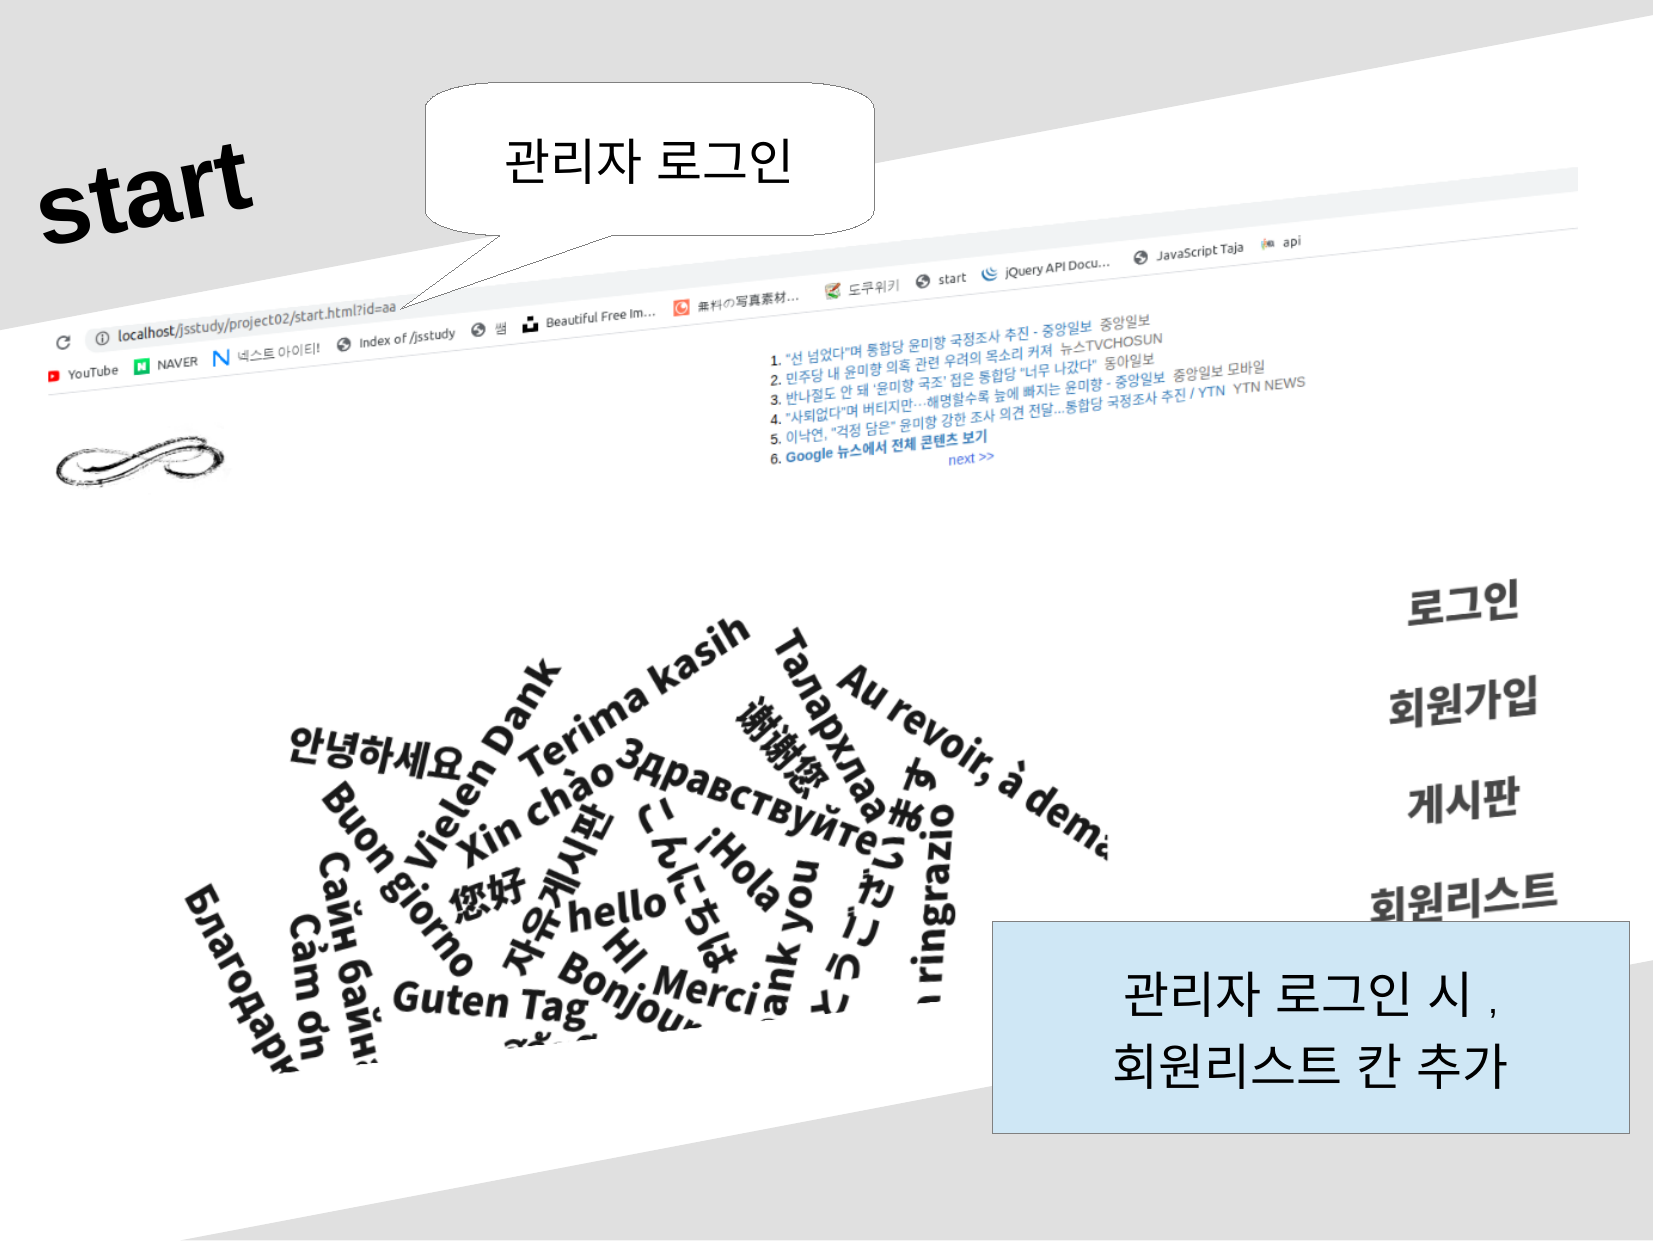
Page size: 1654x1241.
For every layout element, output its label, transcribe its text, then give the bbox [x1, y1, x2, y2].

picture [47, 166, 1578, 1099]
title start [16, 0, 1518, 315]
text_box 관리자 로그인 [400, 82, 875, 310]
text_box 관리자 로그인 시, 회원리스트 칸 추가 [992, 921, 1630, 1134]
